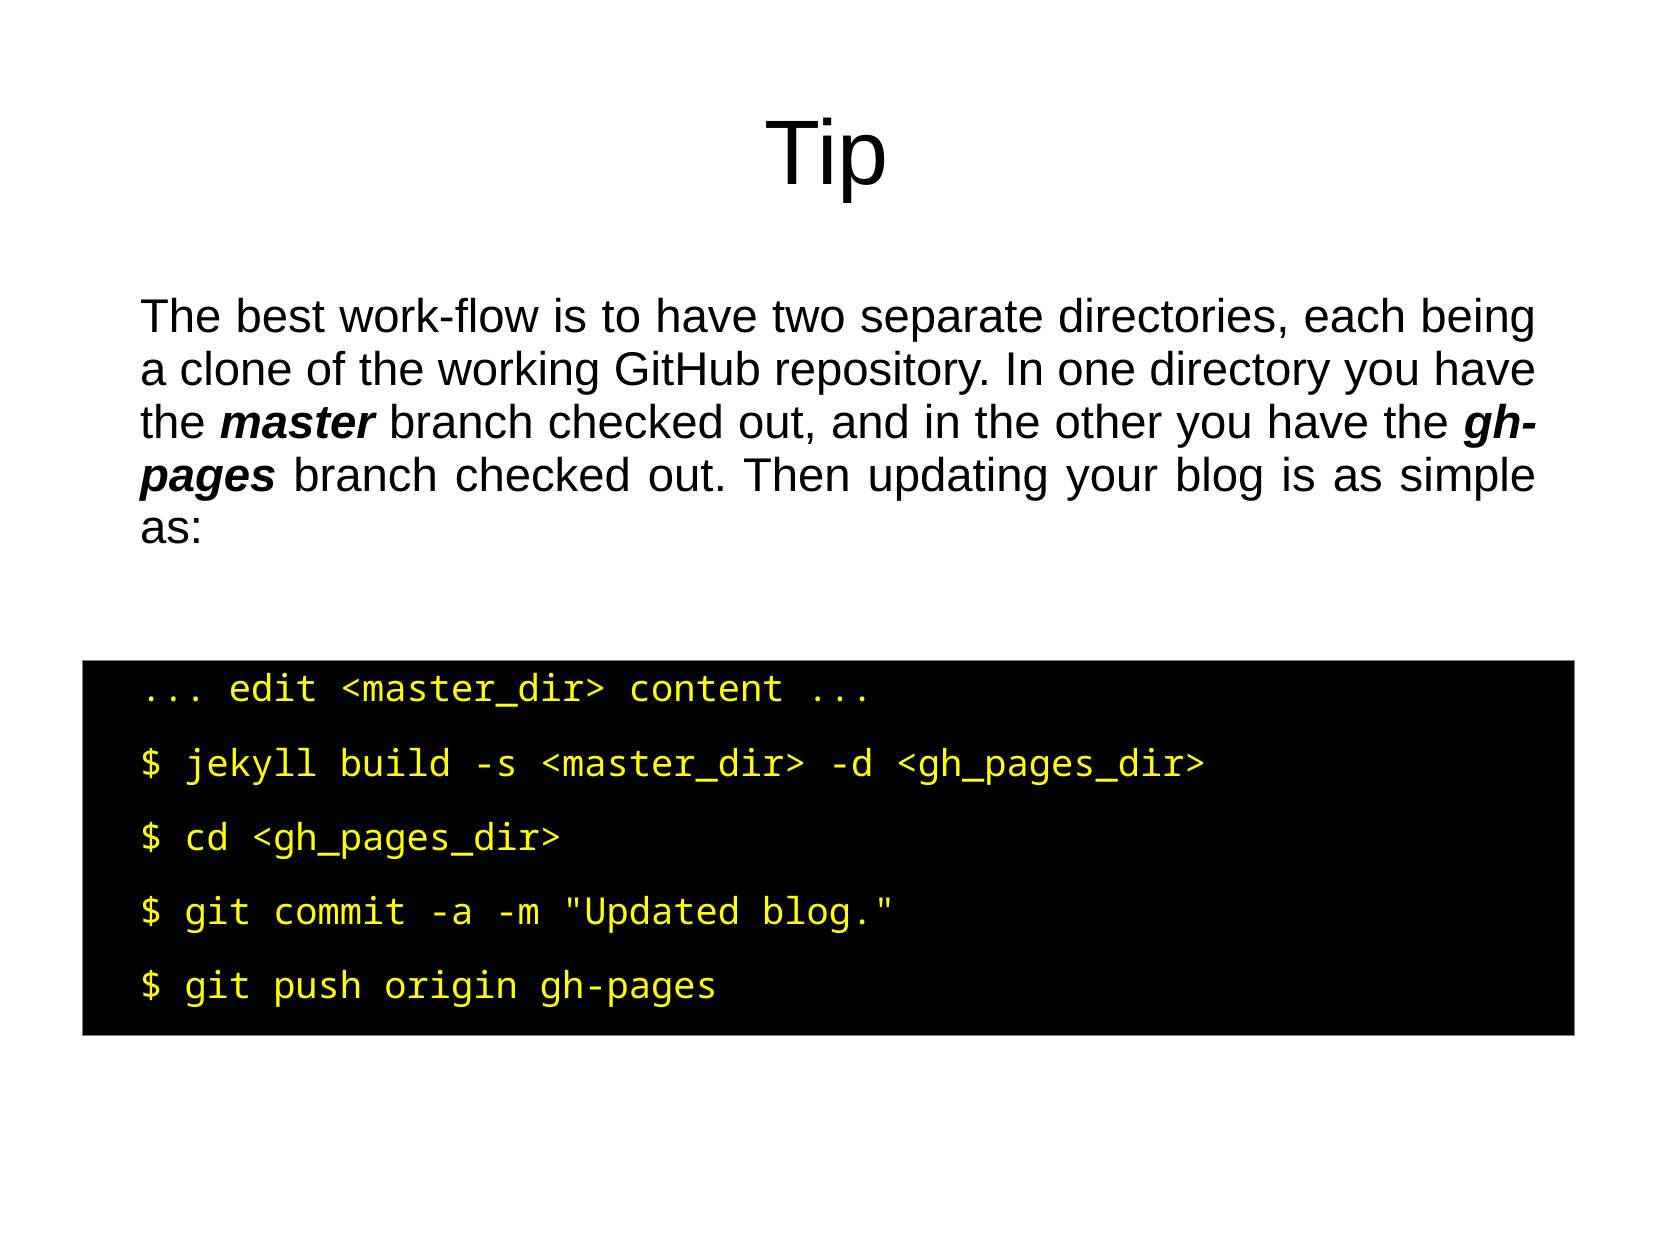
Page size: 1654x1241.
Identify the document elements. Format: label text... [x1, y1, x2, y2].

list The best work-flow is to have two separate directories, each being a clone of the working GitHub repository. In one directory you have the master branch checked out, and in the other you have the gh-pages branch checked out. Then updating your blog is as simple as: ... edit <master_dir> content ... $ jekyll build -s <master_dir> -d <gh_pages_dir> $ cd <gh_pages_dir> $ git commit -a -m "Updated blog." $ git push origin gh-pages [82, 290, 1538, 1010]
title Tip [82, 49, 1571, 257]
text_box [82, 660, 1575, 1036]
